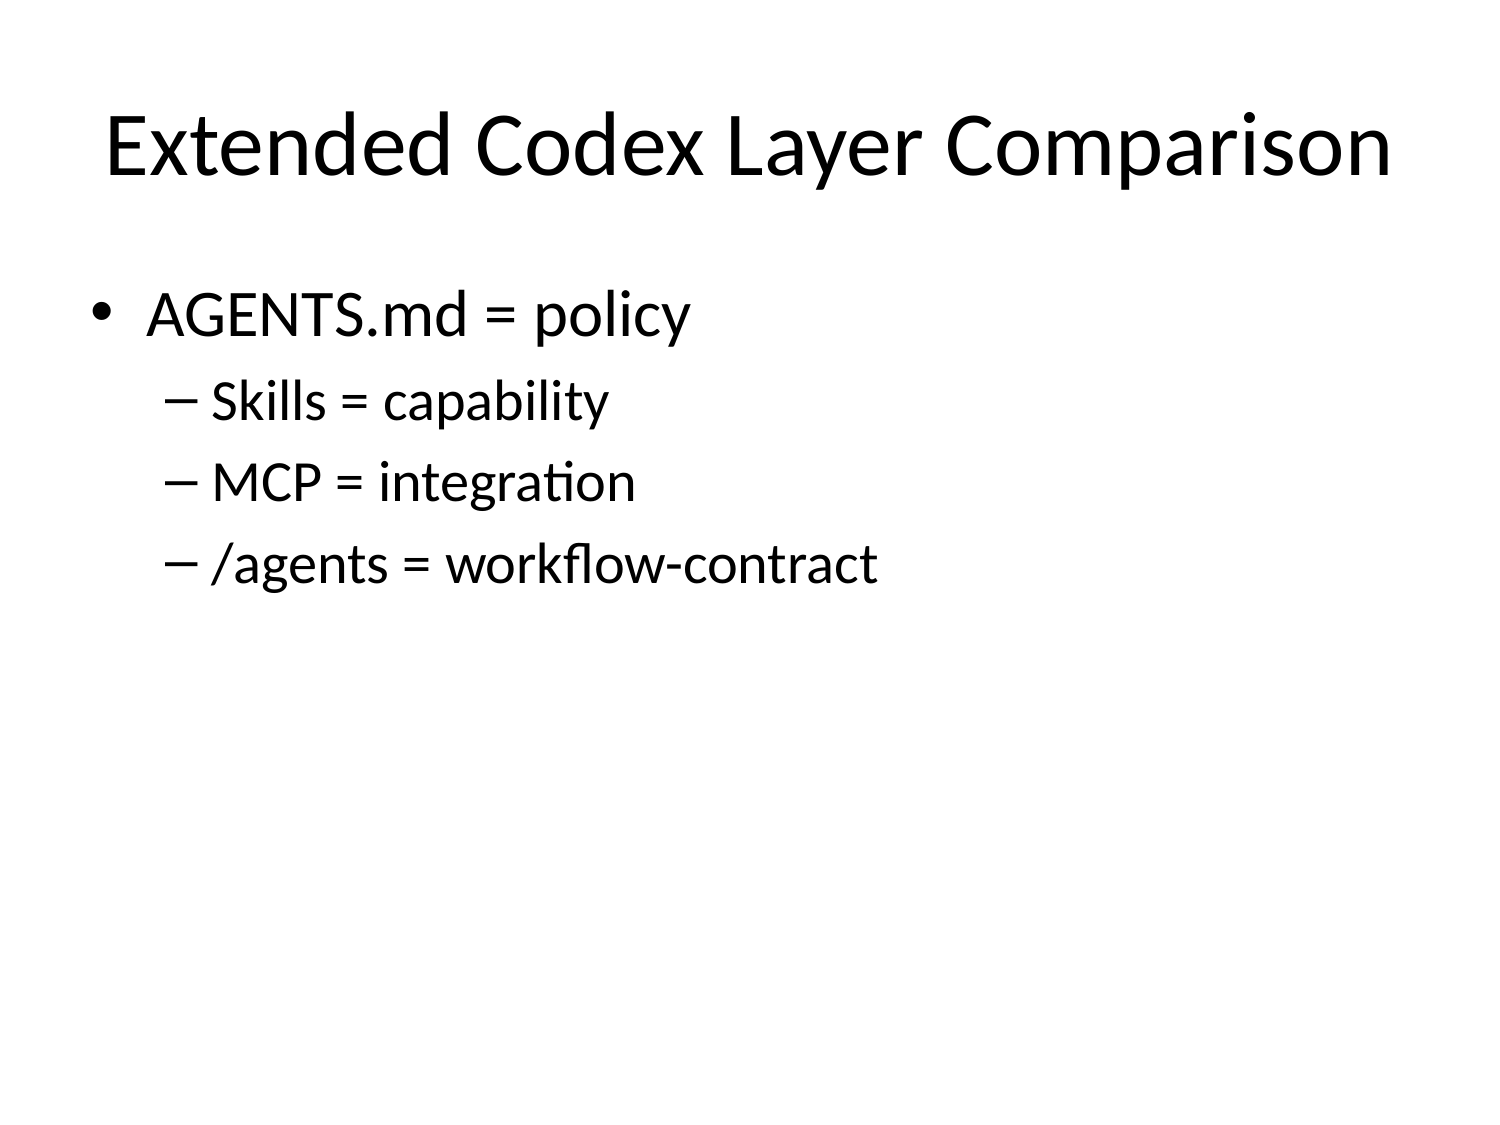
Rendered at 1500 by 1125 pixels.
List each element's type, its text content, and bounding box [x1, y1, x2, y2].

title Extended Codex Layer Comparison [75, 45, 1425, 233]
list AGENTS.md = policy Skills = capability MCP = integration /agents = workflow-contract [75, 262, 1425, 1005]
